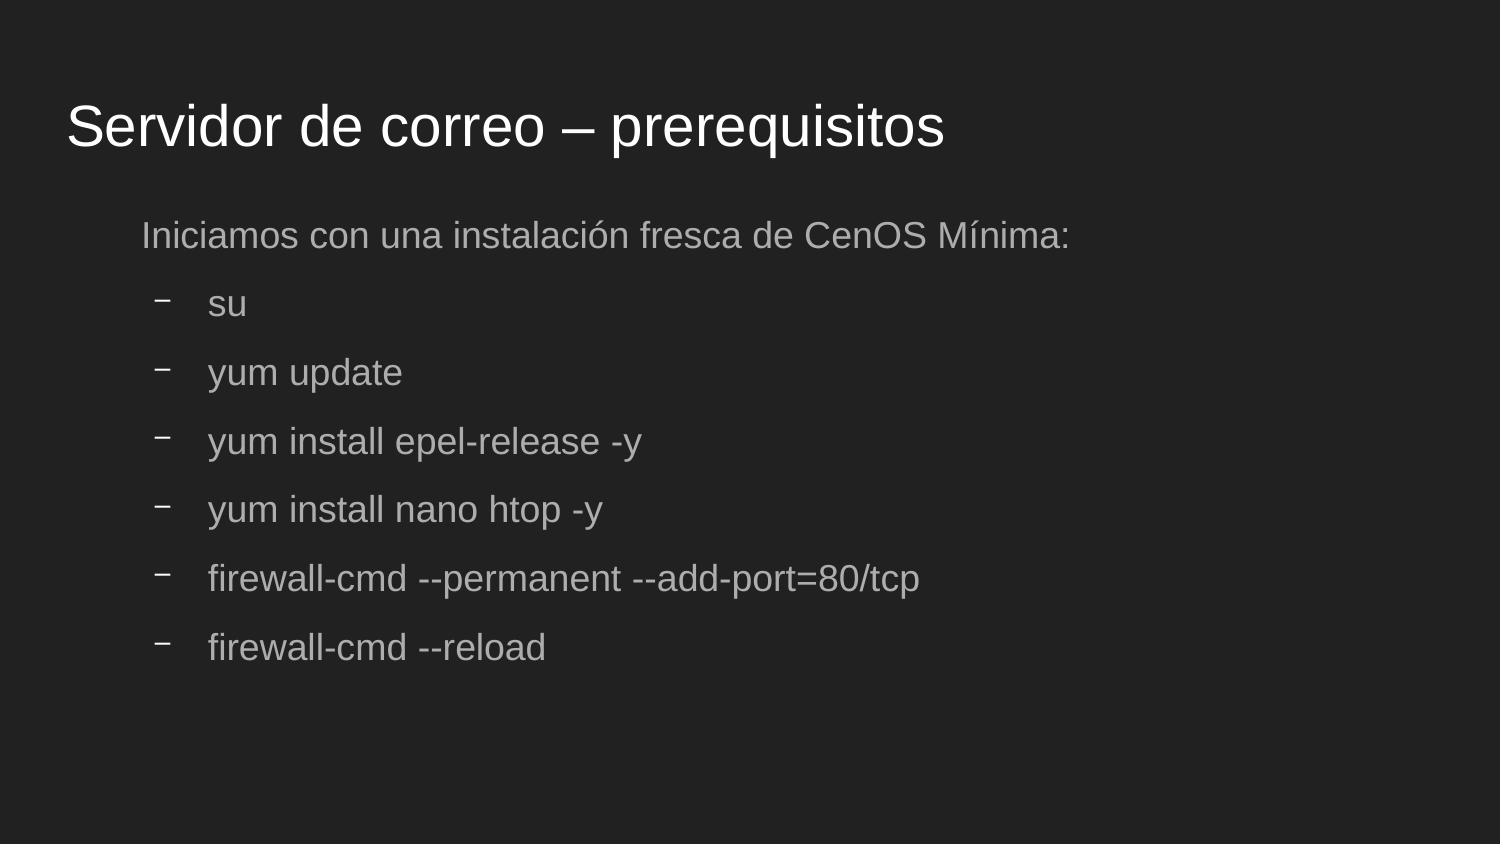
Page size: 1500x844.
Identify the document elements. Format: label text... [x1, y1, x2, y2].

list Iniciamos con una instalación fresca de CenOS Mínima: su yum update yum install epel-release -y yum install nano htop -y firewall-cmd --permanent --add-port=80/tcp firewall-cmd --reload [51, 189, 1261, 750]
title Servidor de correo – prerequisitos [51, 72, 1449, 167]
